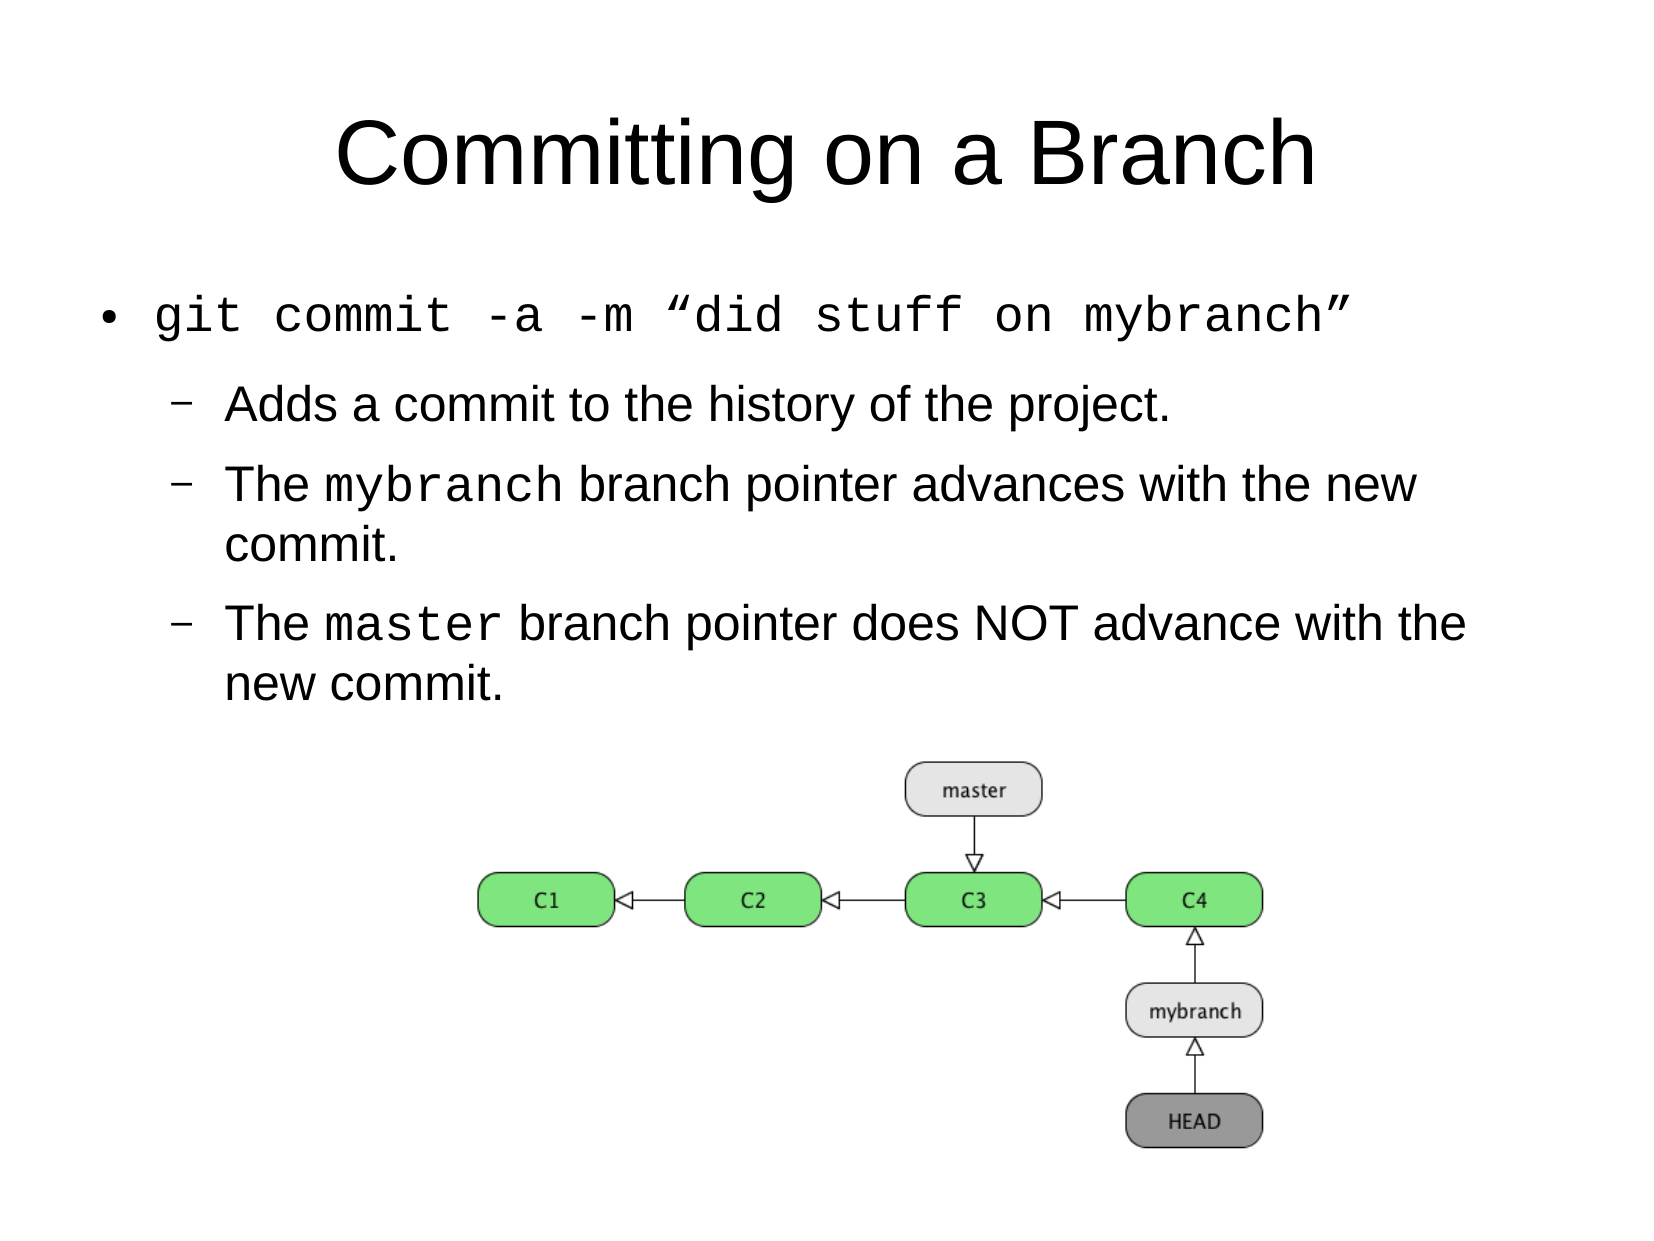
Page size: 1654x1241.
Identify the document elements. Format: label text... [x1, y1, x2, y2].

title Committing on a Branch [82, 49, 1571, 257]
list git commit -a -m “did stuff on mybranch” Adds a commit to the history of the project. The mybranch branch pointer advances with the new commit. The master branch pointer does NOT advance with the new commit. [82, 290, 1571, 1109]
picture [450, 734, 1291, 1176]
